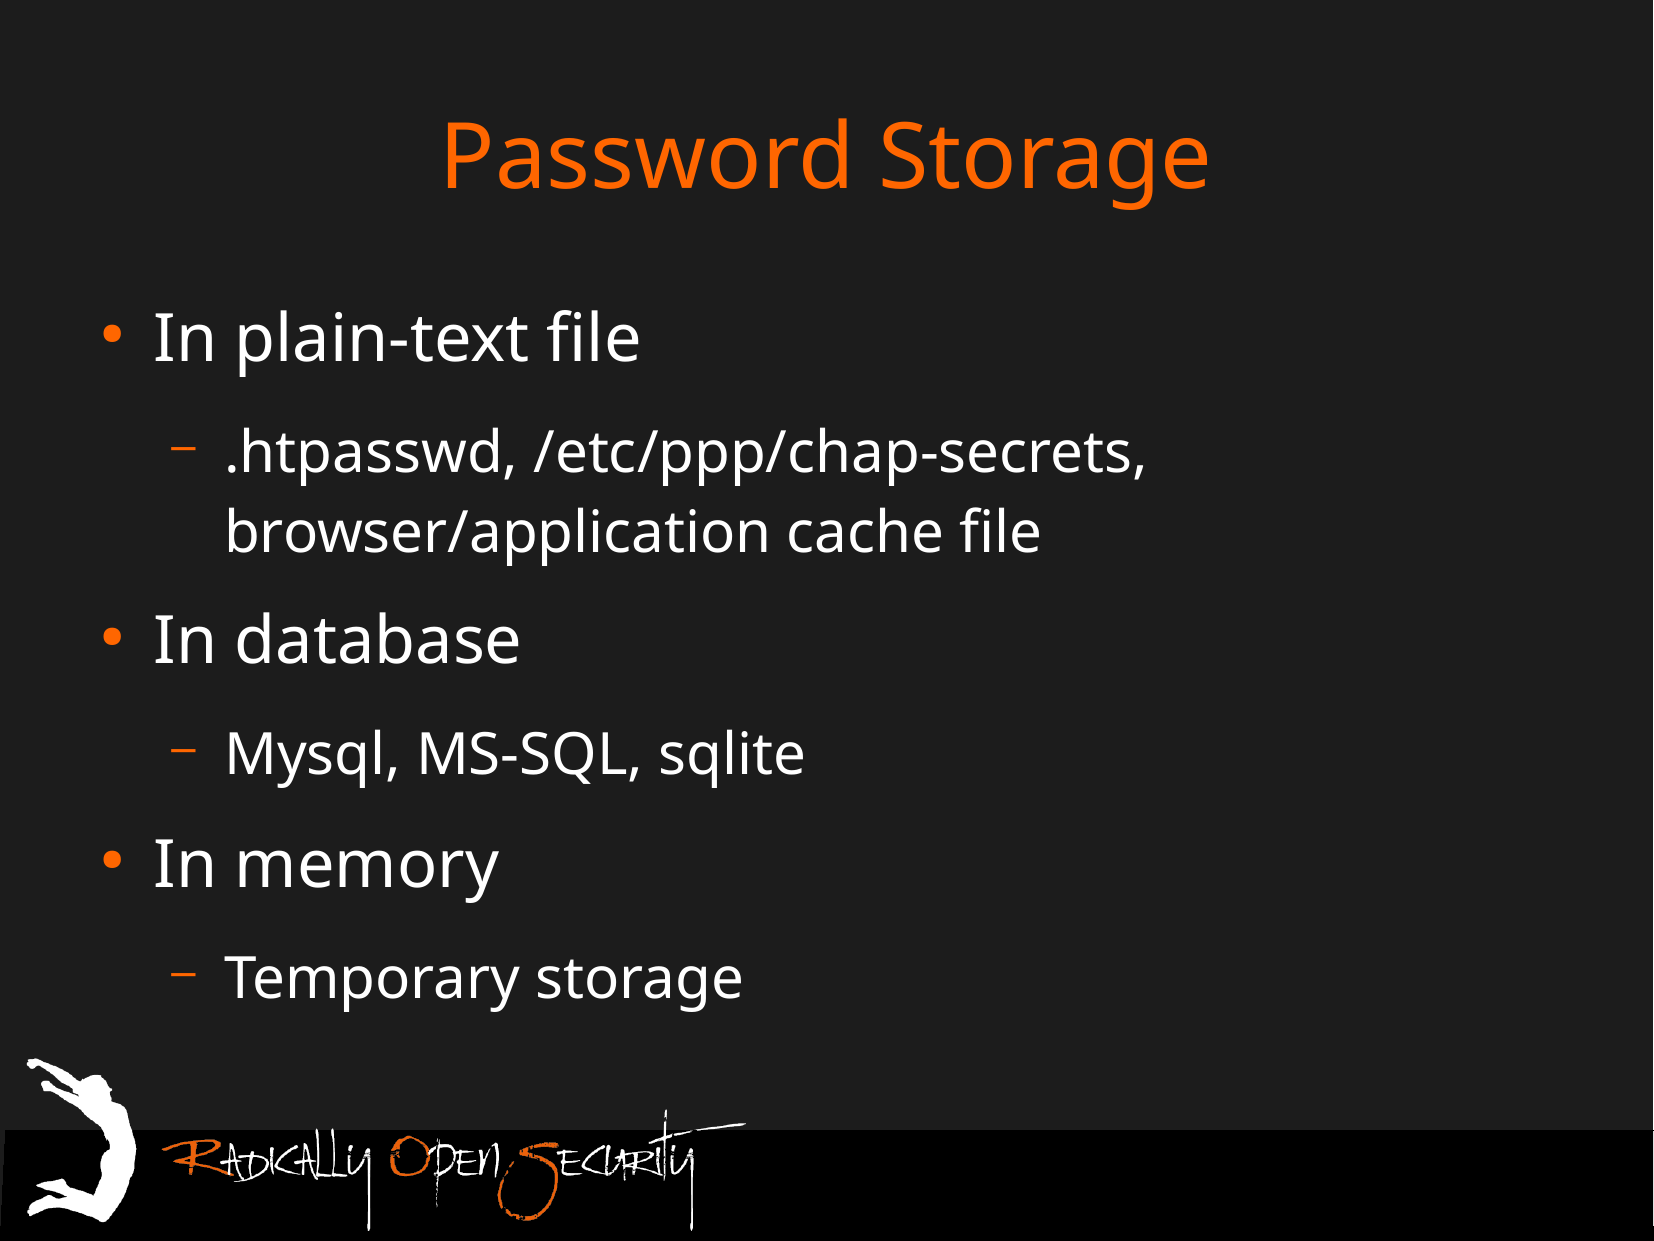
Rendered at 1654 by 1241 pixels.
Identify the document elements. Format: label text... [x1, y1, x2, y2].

picture [0, 1022, 778, 1241]
list In plain-text file .htpasswd, /etc/ppp/chap-secrets, browser/application cache file In database Mysql, MS-SQL, sqlite In memory Temporary storage [82, 290, 1571, 1016]
title Password Storage [82, 49, 1571, 257]
